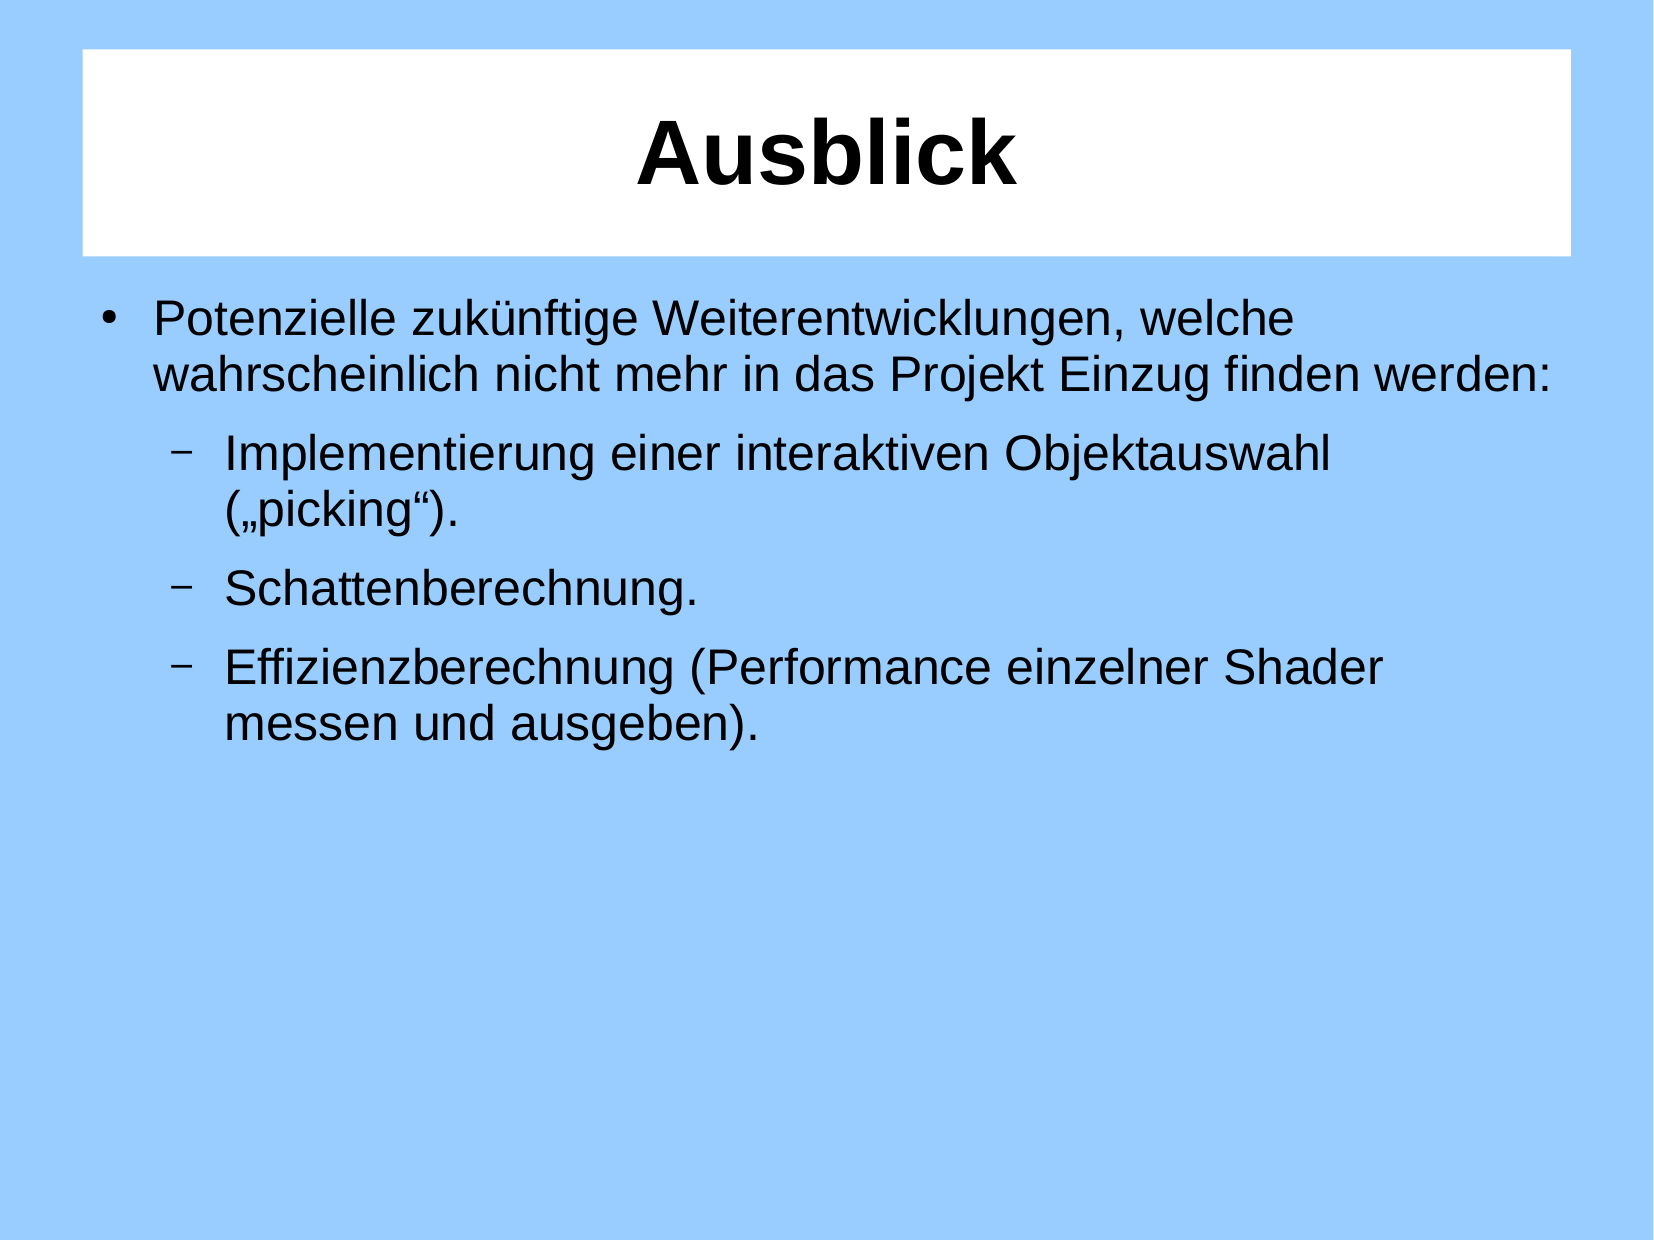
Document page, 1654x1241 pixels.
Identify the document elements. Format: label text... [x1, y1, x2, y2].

list Potenzielle zukünftige Weiterentwicklungen, welche wahrscheinlich nicht mehr in das Projekt Einzug finden werden: Implementierung einer interaktiven Objektauswahl („picking“). Schattenberechnung. Effizienzberechnung (Performance einzelner Shader messen und ausgeben). [82, 290, 1571, 1170]
title Ausblick [82, 49, 1571, 257]
